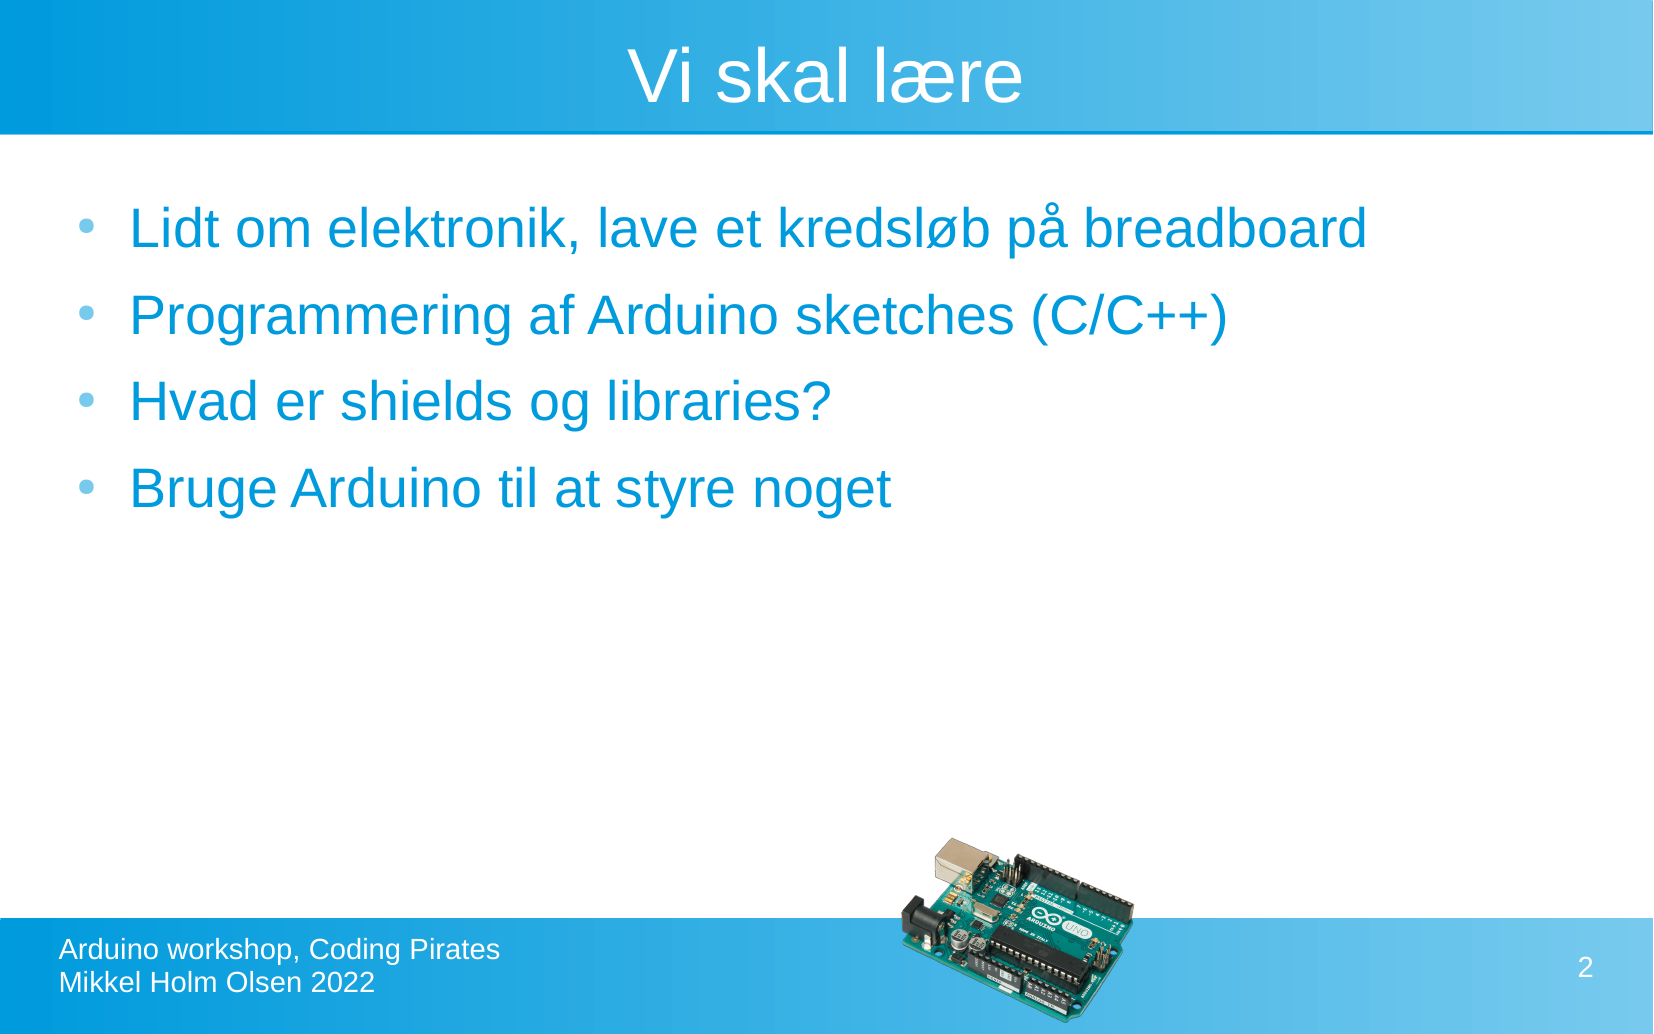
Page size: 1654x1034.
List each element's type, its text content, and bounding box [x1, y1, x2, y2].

title Vi skal lære [58, 32, 1594, 120]
list Lidt om elektronik, lave et kredsløb på breadboard Programmering af Arduino sketches (C/C++) Hvad er shields og libraries? Bruge Arduino til at styre noget [58, 196, 1594, 854]
picture [900, 854, 1138, 1024]
